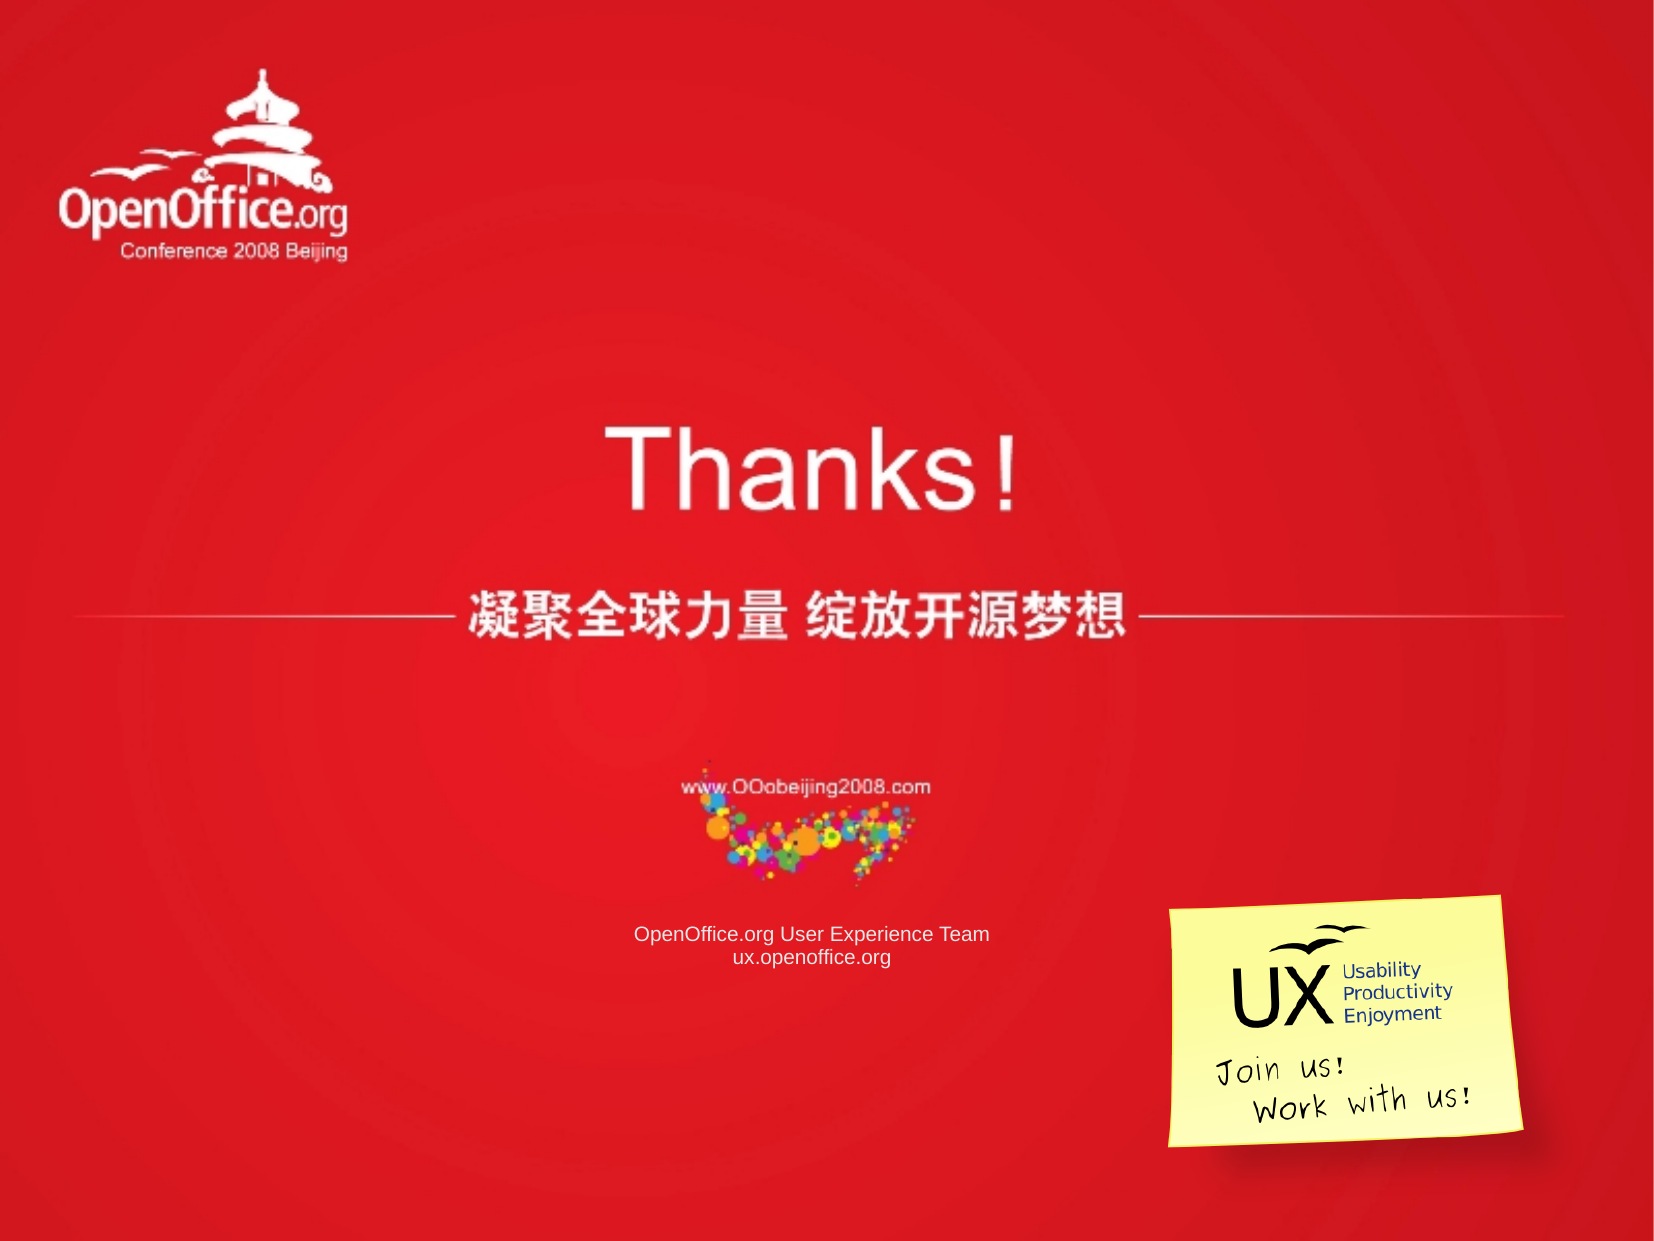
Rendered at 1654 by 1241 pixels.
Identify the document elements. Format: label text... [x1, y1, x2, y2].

picture [0, 0, 1654, 1241]
text_box OpenOffice.org User Experience Team ux.openoffice.org [88, 915, 1536, 977]
